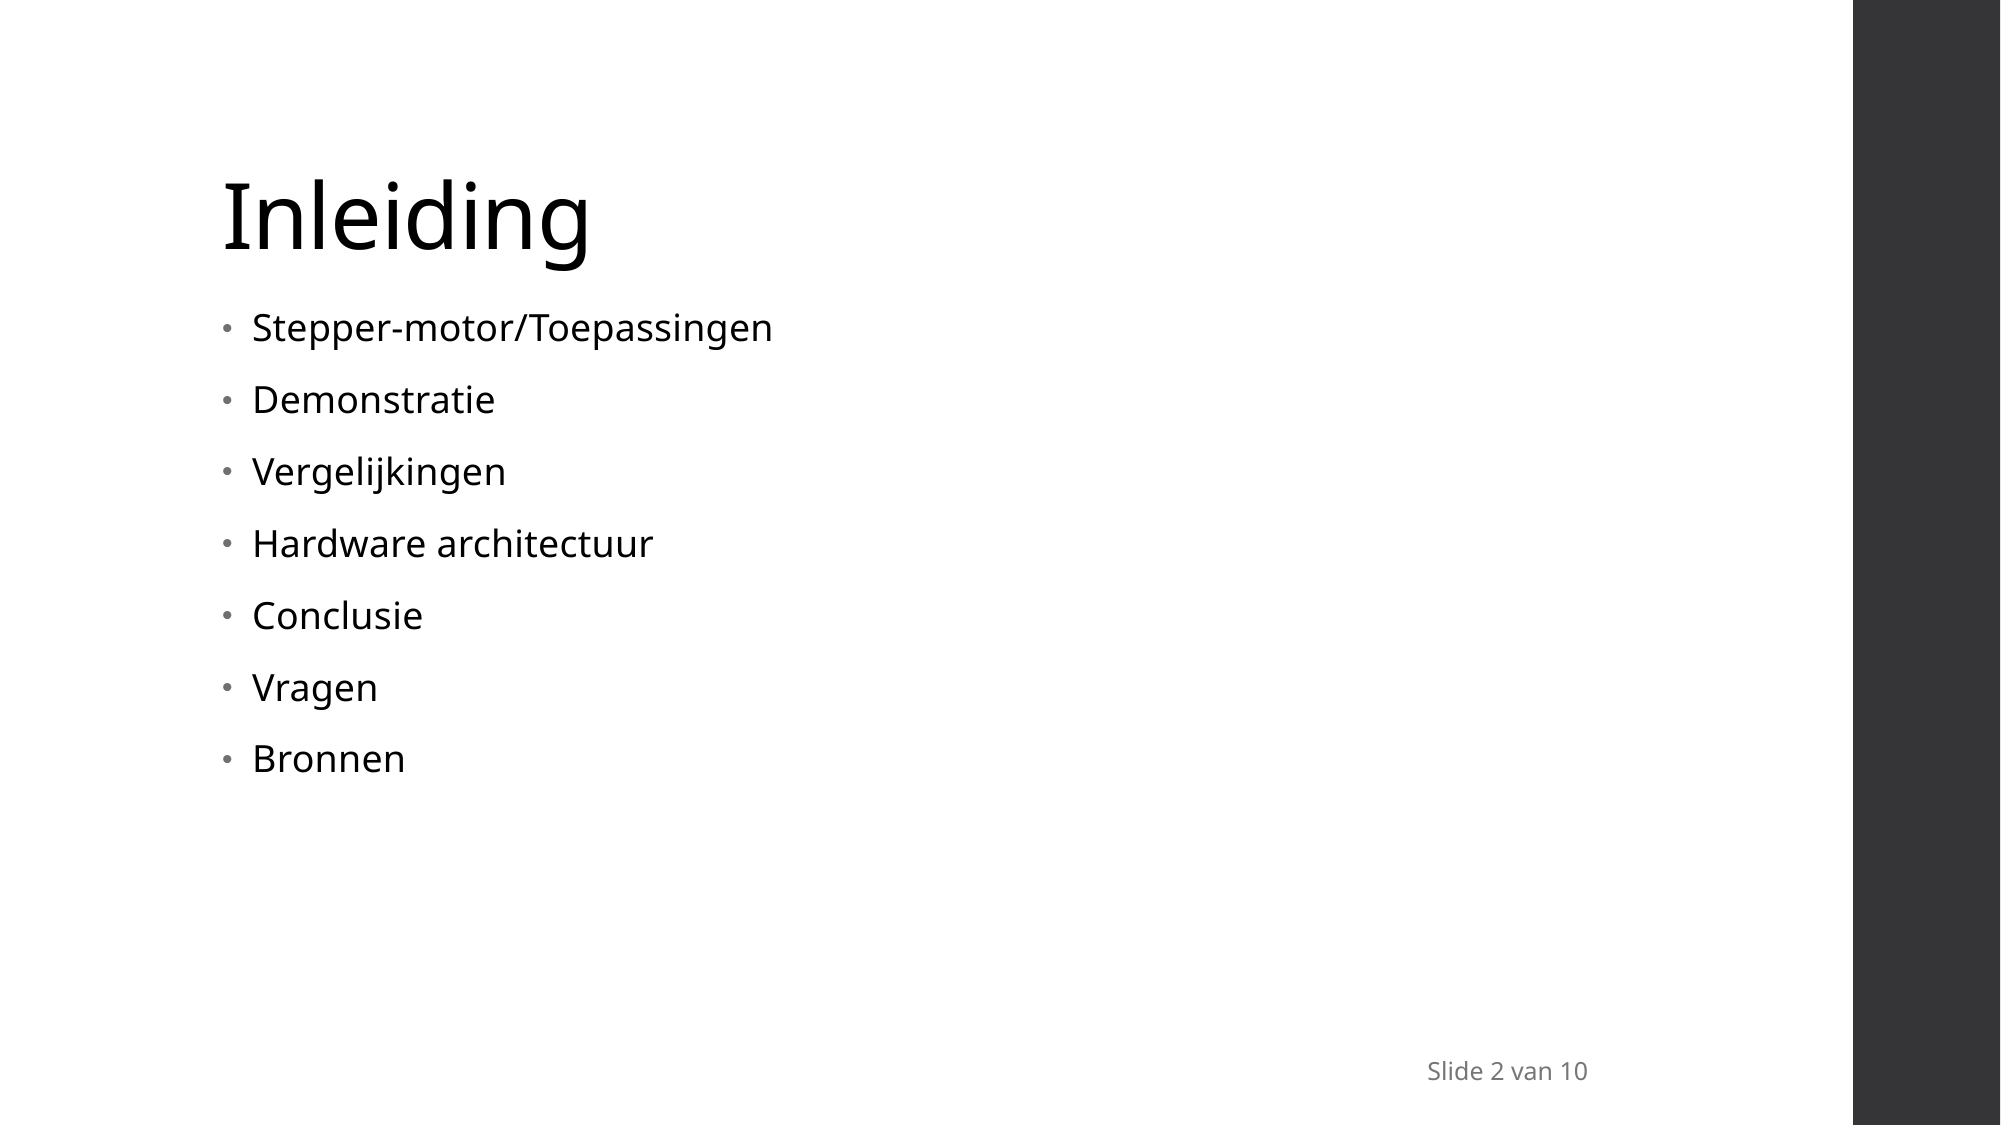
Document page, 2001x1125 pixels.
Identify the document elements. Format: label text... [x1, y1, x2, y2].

title Inleiding [206, 60, 1797, 278]
list Stepper-motor/Toepassingen Demonstratie Vergelijkingen Hardware architectuur Conclusie Vragen Bronnen [206, 299, 1617, 1014]
text_box Slide van 10 [1412, 1042, 1863, 1103]
